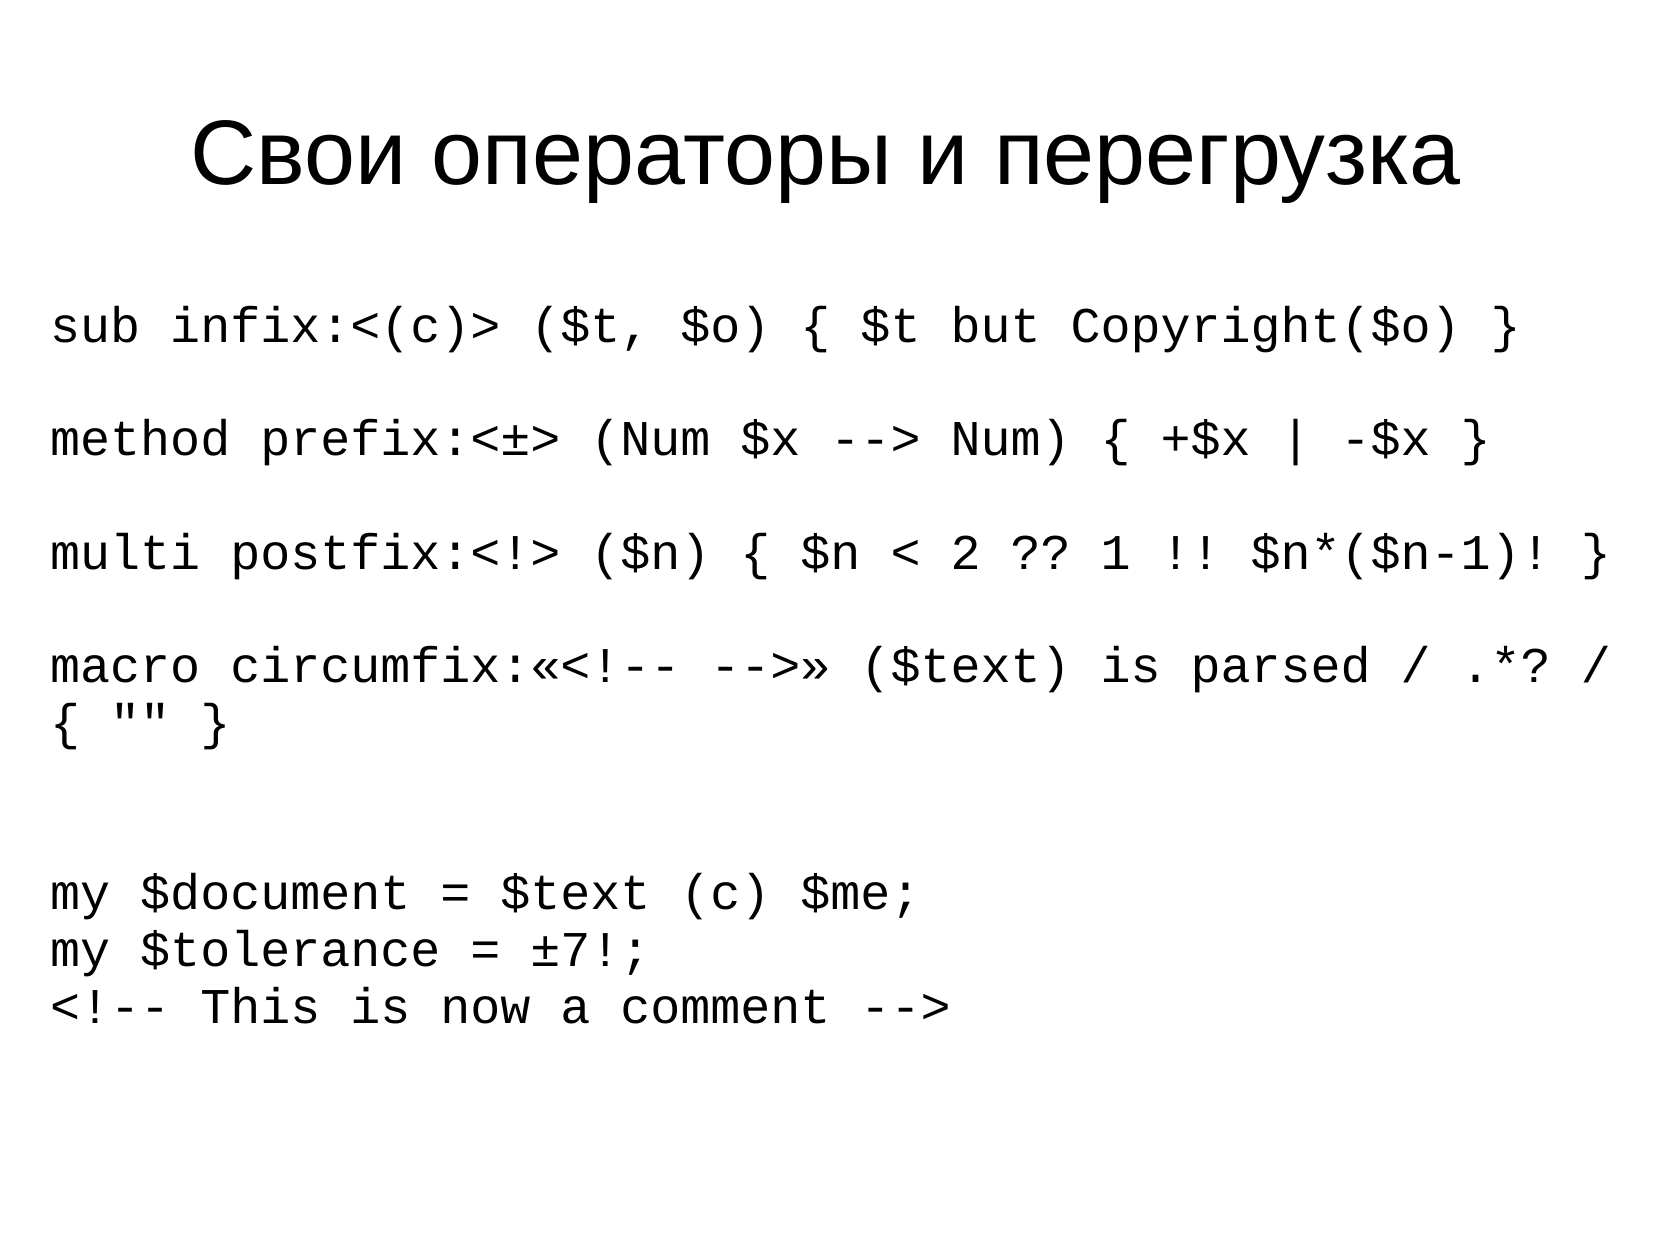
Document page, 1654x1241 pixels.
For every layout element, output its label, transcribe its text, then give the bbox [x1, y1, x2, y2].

text_box sub infix:<(c)> ($t, $o) { $t but Copyright($o) } method prefix:<±> (Num $x --> Num) { +$x | -$x } multi postfix:<!> ($n) { $n < 2 ?? 1 !! $n*($n-1)! } macro circumfix:«<!-- -->» ($text) is parsed / .*? / { "" } my $document = $text (c) $me; my $tolerance = ±7!; <!-- This is now a comment --> [35, 236, 1630, 1217]
title Свои операторы и перегрузка [82, 49, 1571, 236]
